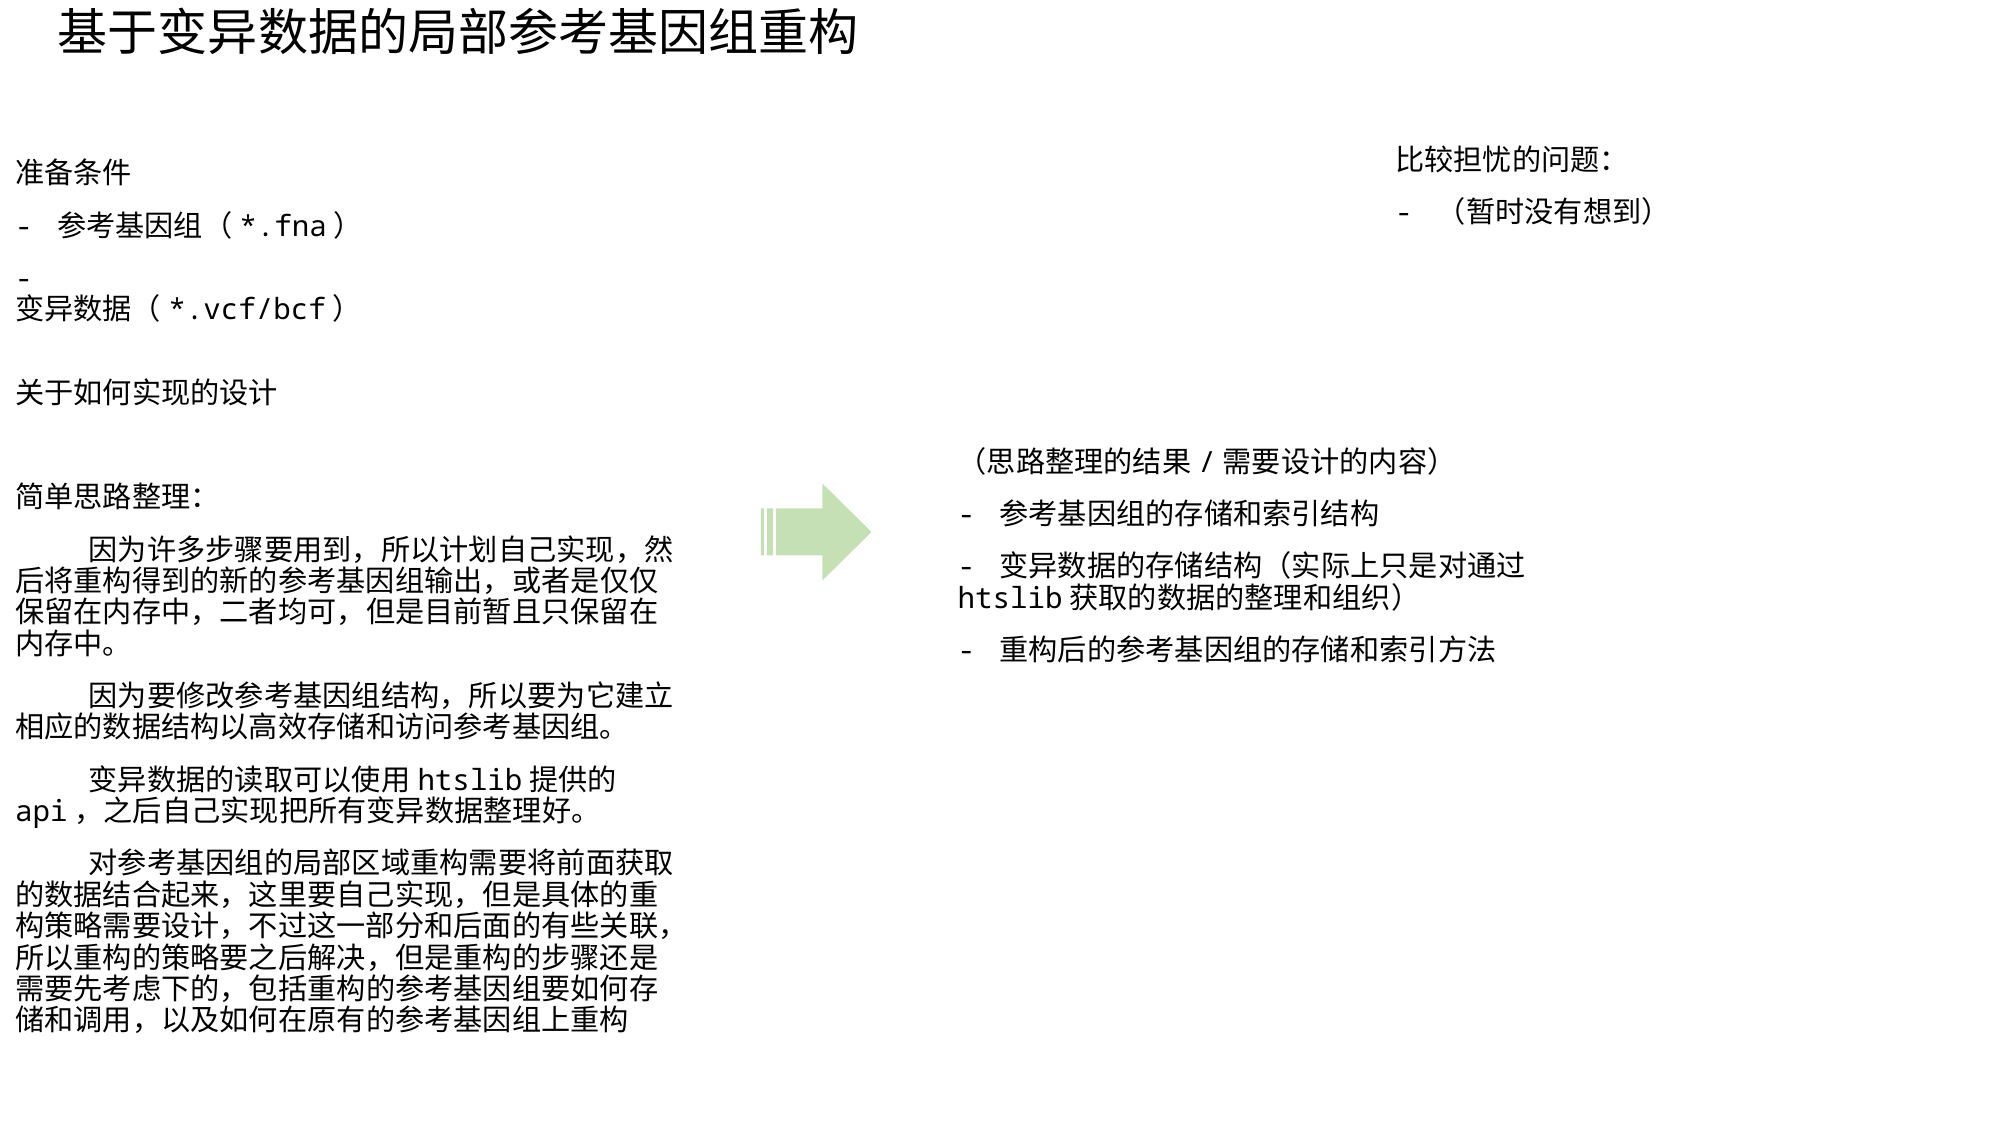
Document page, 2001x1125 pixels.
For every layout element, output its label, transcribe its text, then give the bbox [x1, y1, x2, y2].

text_box 关于如何实现的设计 简单思路整理： 因为许多步骤要用到，所以计划自己实现，然后将重构得到的新的参考基因组输出，或者是仅仅保留在内存中，二者均可，但是目前暂且只保留在内存中。 因为要修改参考基因组结构，所以要为它建立相应的数据结构以高效存储和访问参考基因组。 变异数据的读取可以使用htslib提供的api，之后自己实现把所有变异数据整理好。 对参考基因组的局部区域重构需要将前面获取的数据结合起来，这里要自己实现，但是具体的重构策略需要设计，不过这一部分和后面的有些关联，所以重构的策略要之后解决，但是重构的步骤还是需要先考虑下的，包括重构的参考基因组要如何存储和调用，以及如何在原有的参考基因组上重构 [0, 370, 690, 1045]
text_box 比较担忧的问题： - （暂时没有想到） [1379, 138, 1818, 237]
text_box （思路整理的结果/需要设计的内容） - 参考基因组的存储和索引结构 - 变异数据的存储结构（实际上只是对通过htslib获取的数据的整理和组织） - 重构后的参考基因组的存储和索引方法 [942, 439, 1633, 675]
text_box [776, 483, 872, 581]
text_box [766, 508, 774, 556]
text_box [760, 508, 764, 556]
subtitle 基于变异数据的局部参考基因组重构 [0, 0, 916, 63]
text_box 准备条件 - 参考基因组（*.fna） - 变异数据（*.vcf/bcf） [0, 151, 394, 334]
